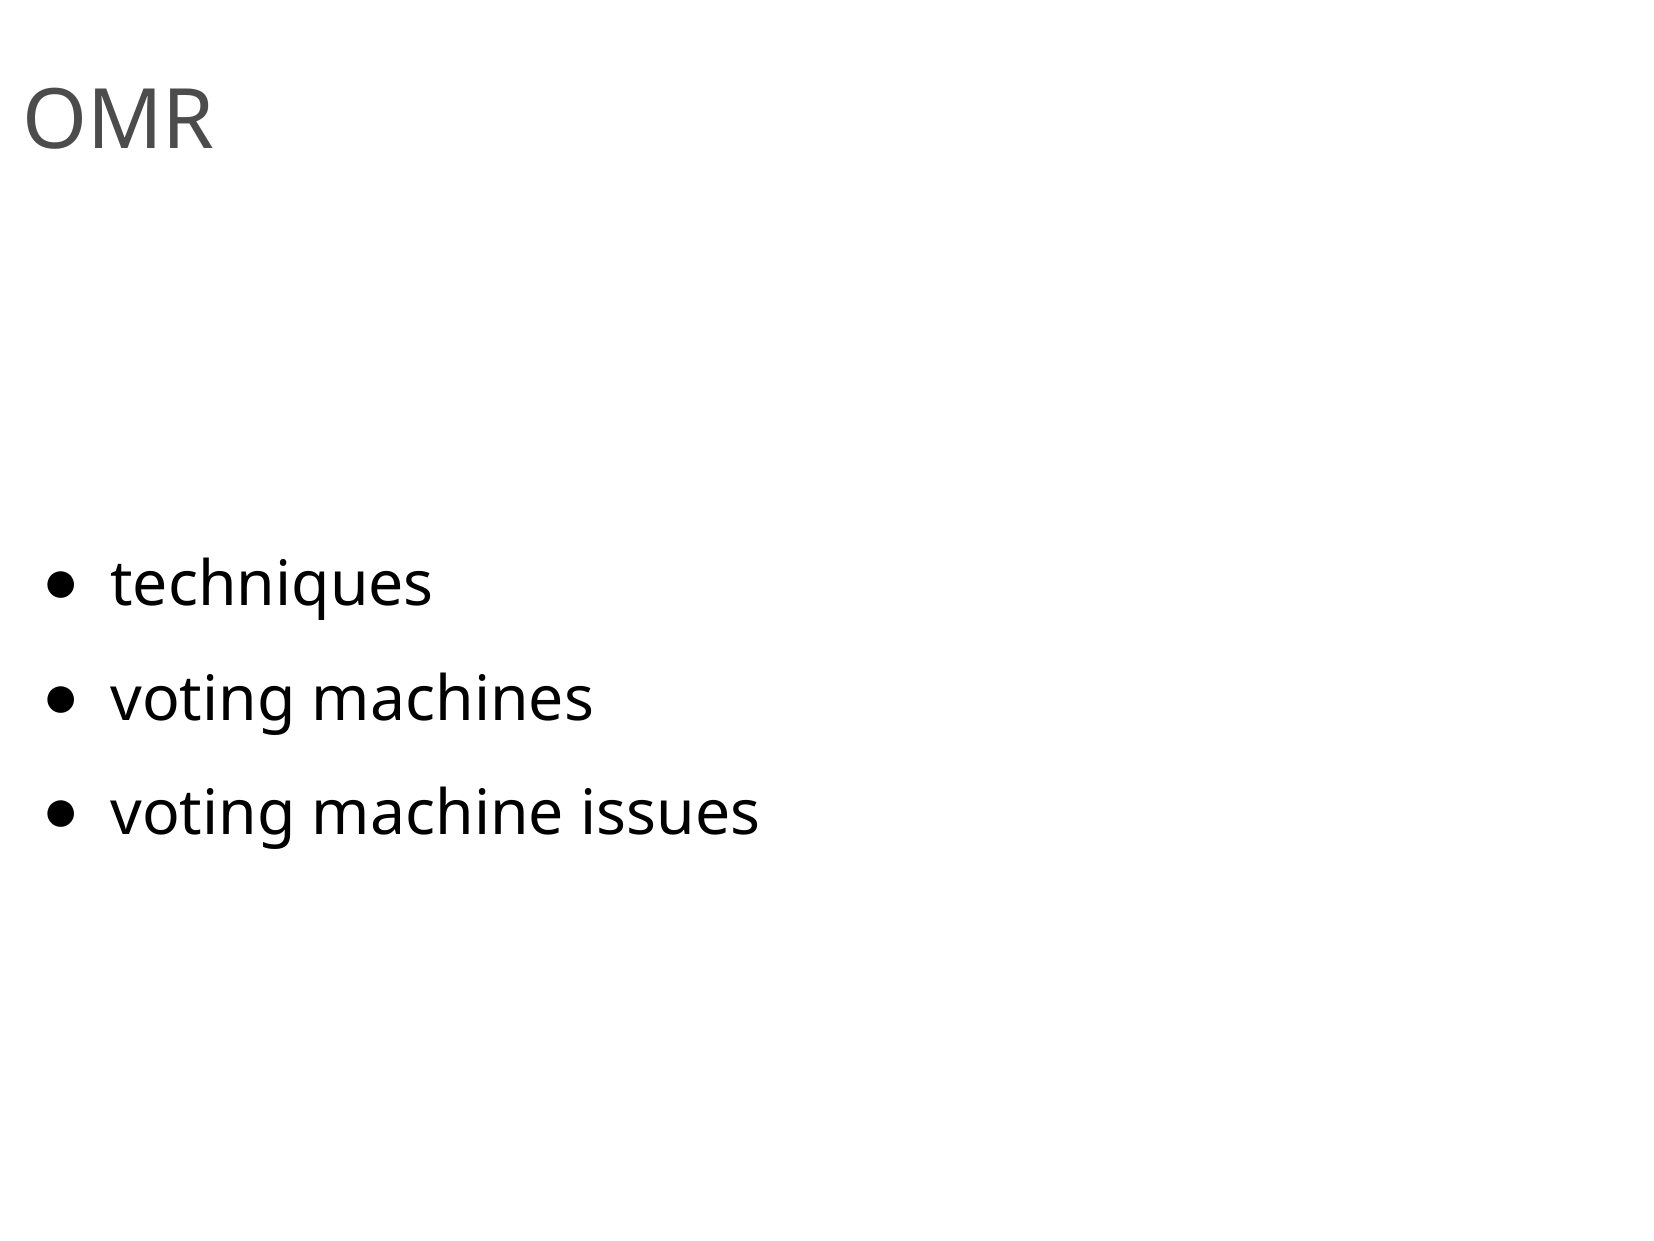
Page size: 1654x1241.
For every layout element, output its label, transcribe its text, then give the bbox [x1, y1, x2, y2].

list techniques voting machines voting machine issues [25, 226, 1654, 1166]
title OMR [22, 19, 1654, 213]
